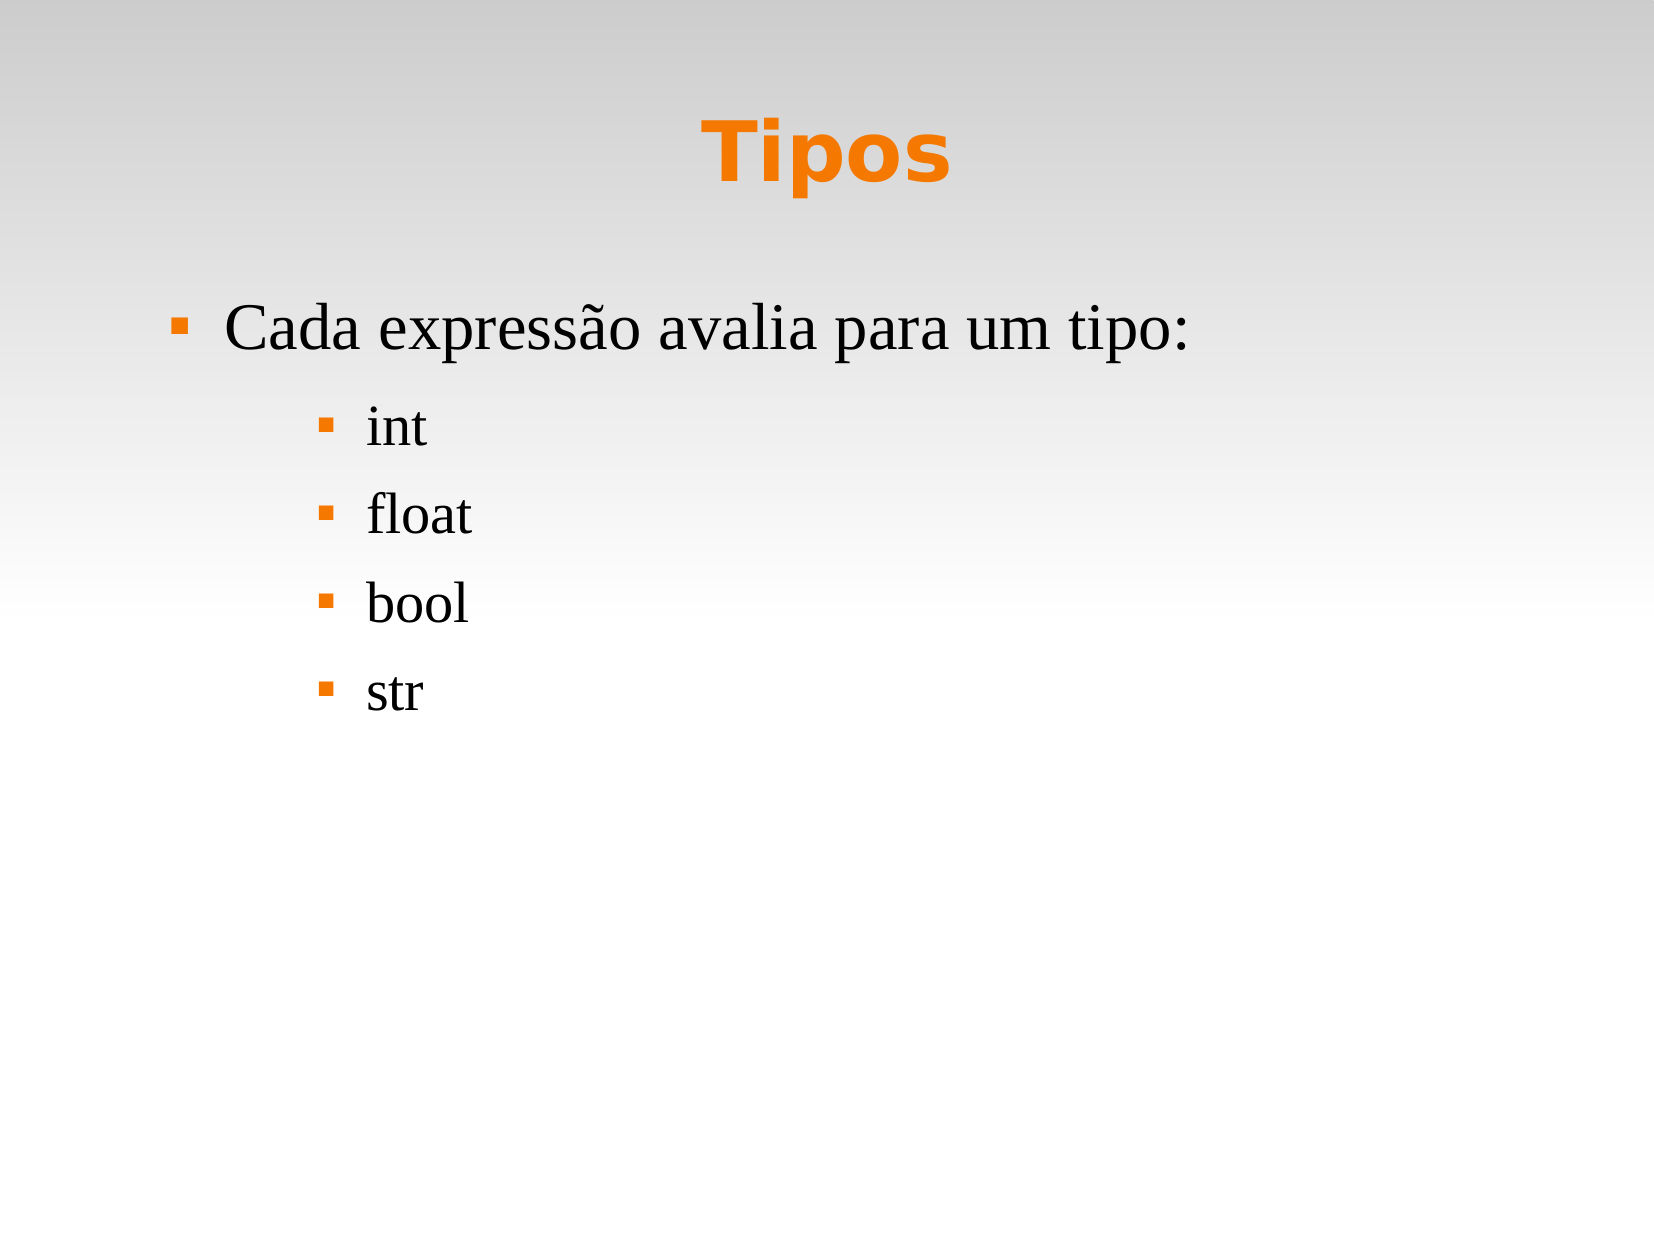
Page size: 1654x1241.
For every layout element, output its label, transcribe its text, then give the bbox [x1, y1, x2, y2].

title Tipos [82, 49, 1571, 257]
list Cada expressão avalia para um tipo: int float bool str [82, 290, 1571, 1109]
